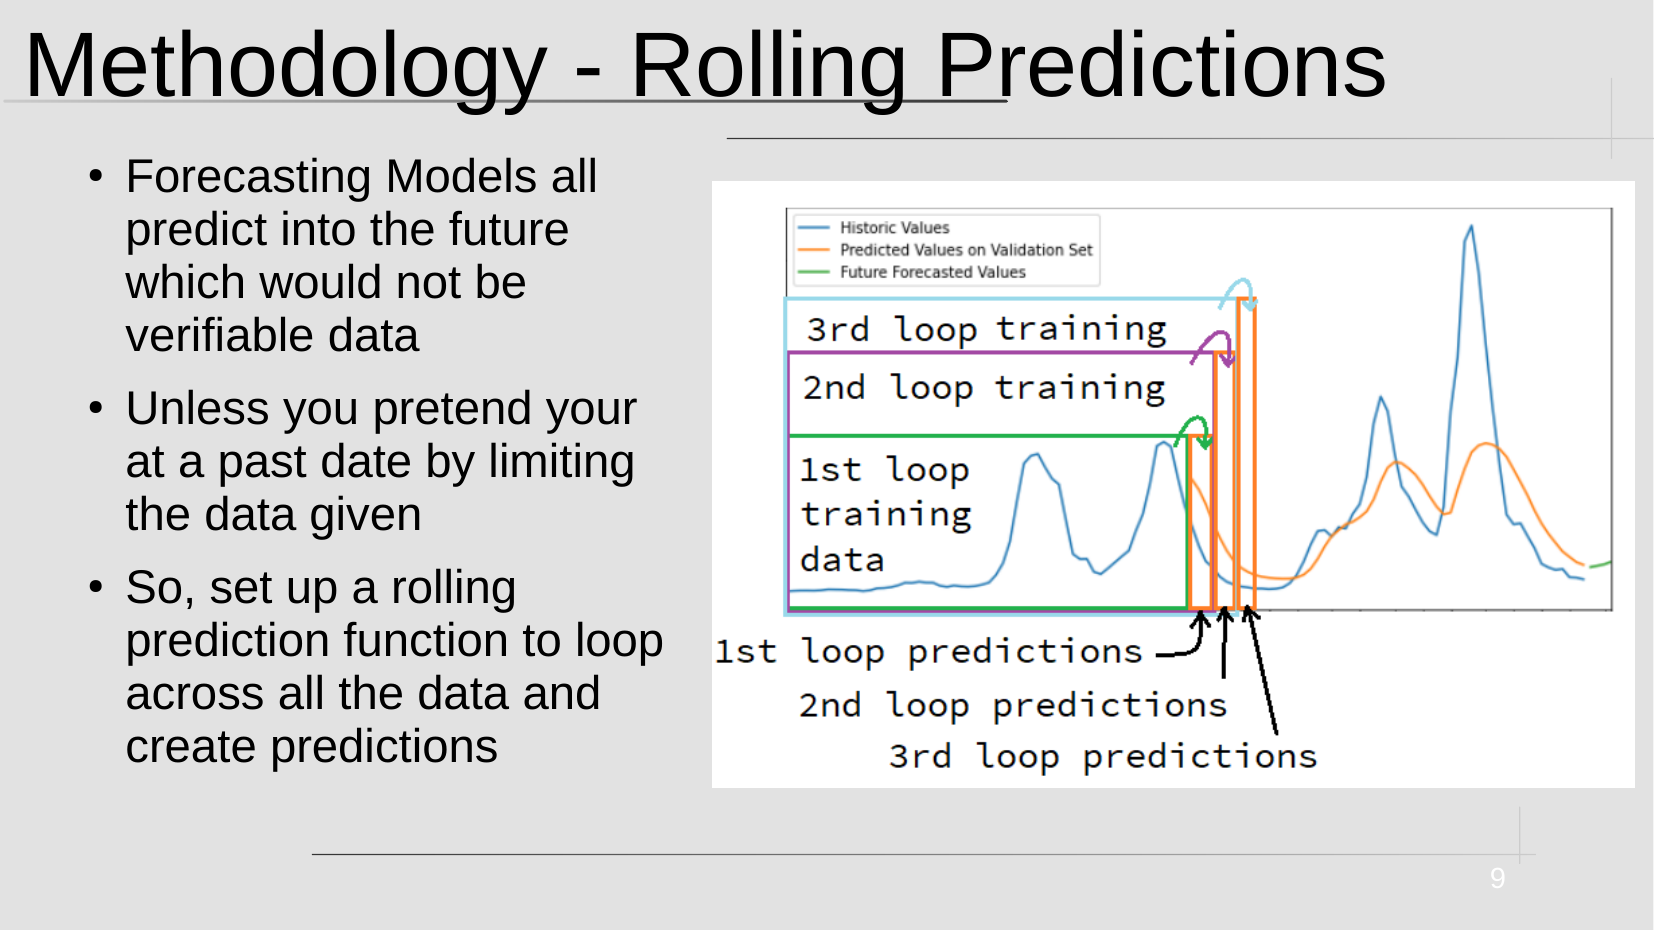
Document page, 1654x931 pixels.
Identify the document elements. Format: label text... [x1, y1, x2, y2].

picture [712, 181, 1635, 788]
title Methodology - Rolling Predictions [23, 11, 1589, 119]
list Forecasting Models all predict into the future which would not be verifiable data Unless you pretend your at a past date by limiting the data given So, set up a rolling prediction function to loop across all the data and create predictions [75, 150, 676, 788]
